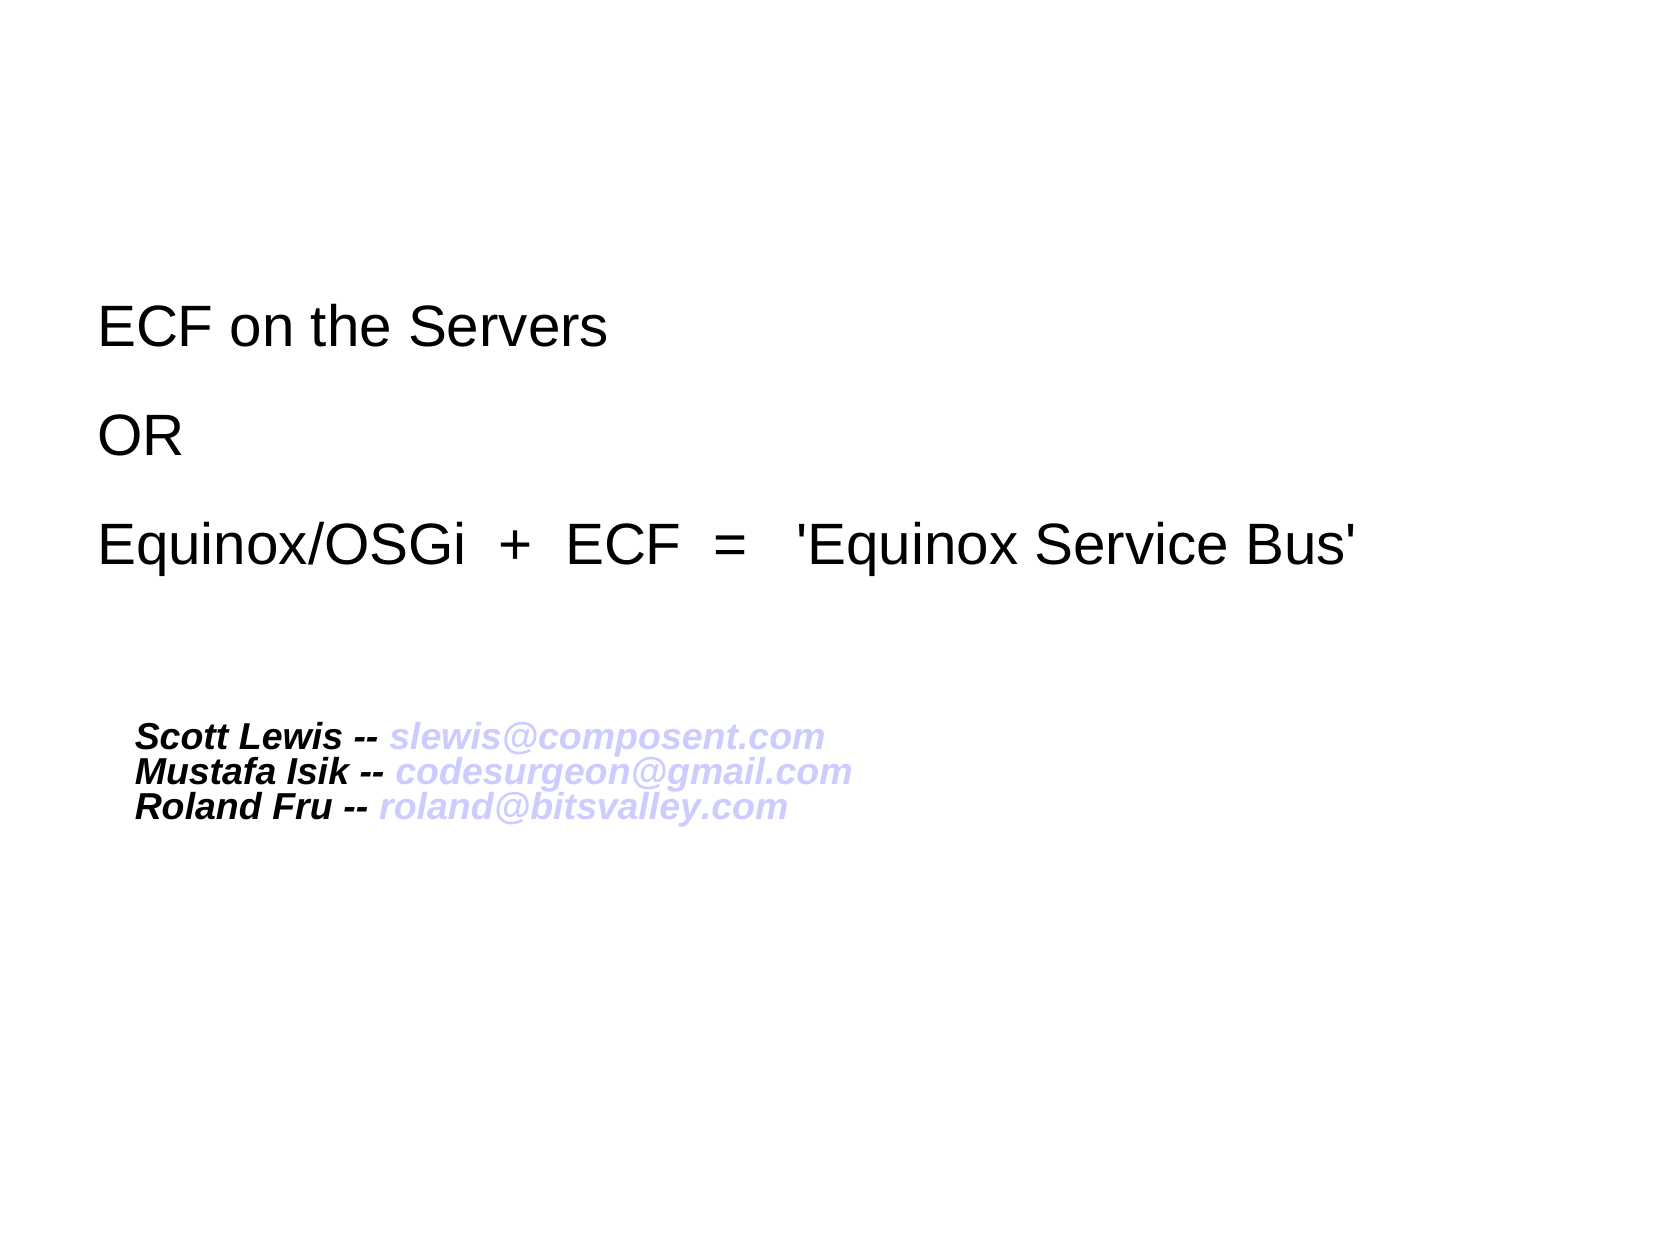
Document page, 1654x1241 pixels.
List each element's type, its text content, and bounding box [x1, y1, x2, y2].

title ECF on the Servers OR Equinox/OSGi + ECF = 'Equinox Service Bus' [82, 240, 1522, 634]
subtitle Scott Lewis -- slewis@composent.com Mustafa Isik -- codesurgeon@gmail.com Roland Fru -- roland@bitsvalley.com [82, 713, 1521, 910]
